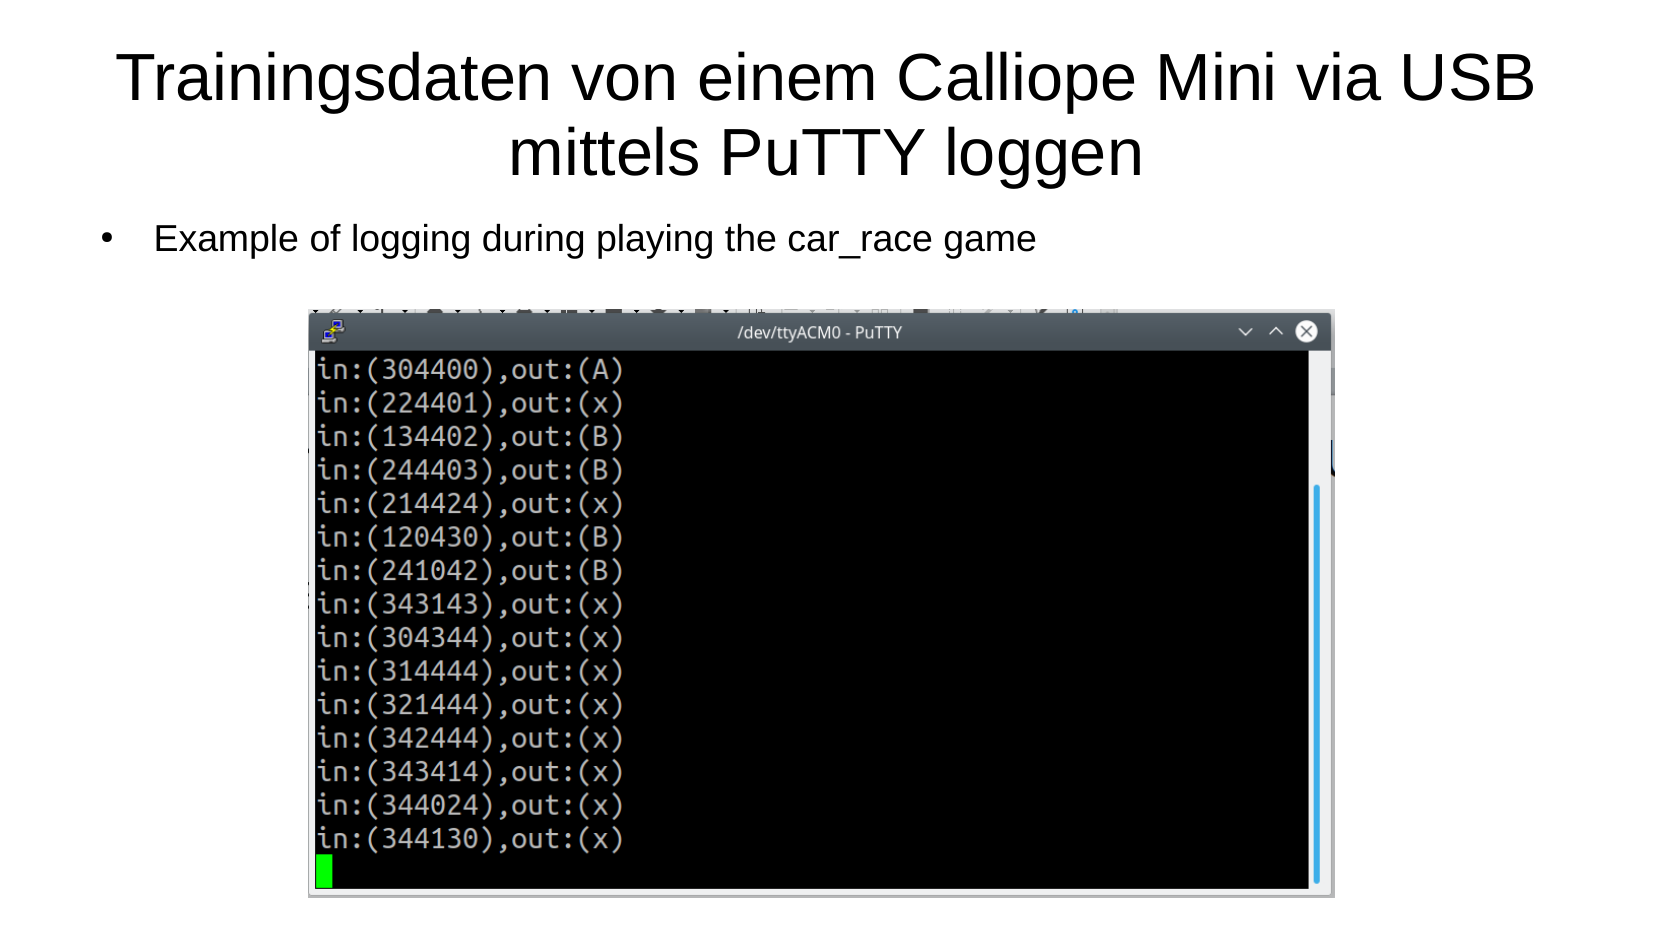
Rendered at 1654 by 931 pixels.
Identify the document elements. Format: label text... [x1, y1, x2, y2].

title Trainingsdaten von einem Calliope Mini via USB mittels PuTTY loggen [82, 37, 1571, 193]
picture [308, 309, 1335, 898]
list Example of logging during playing the car_race game [82, 217, 1571, 758]
